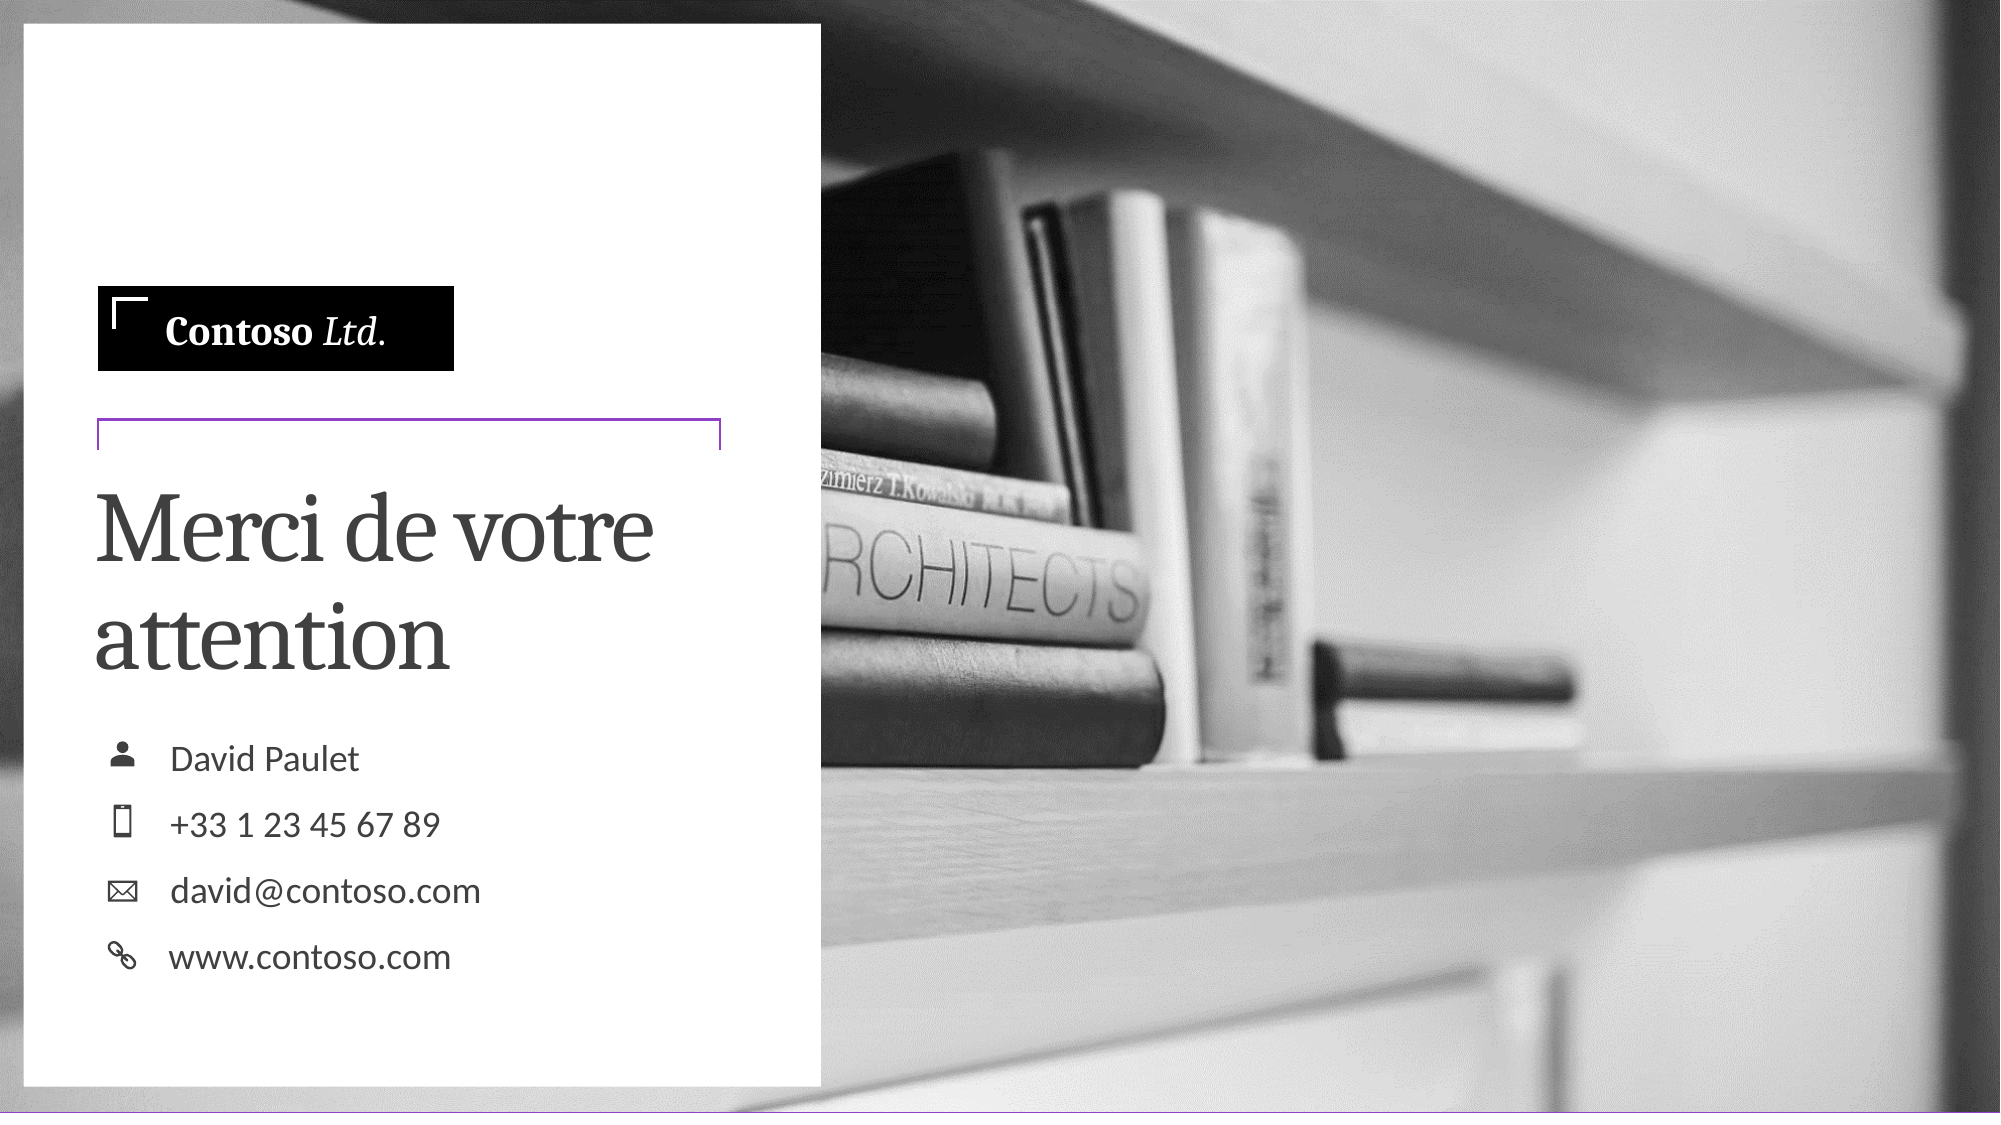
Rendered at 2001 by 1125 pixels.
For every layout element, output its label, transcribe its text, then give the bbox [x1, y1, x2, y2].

text_box Contoso Ltd. [98, 286, 454, 371]
list +33 1 23 45 67 89 [170, 805, 720, 847]
title Merci de votre attention [23, 23, 821, 1087]
list david@contoso.com [170, 871, 720, 913]
list www.contoso.com [168, 937, 718, 979]
subtitle David Paulet [170, 738, 720, 781]
picture [0, 0, 2000, 1112]
